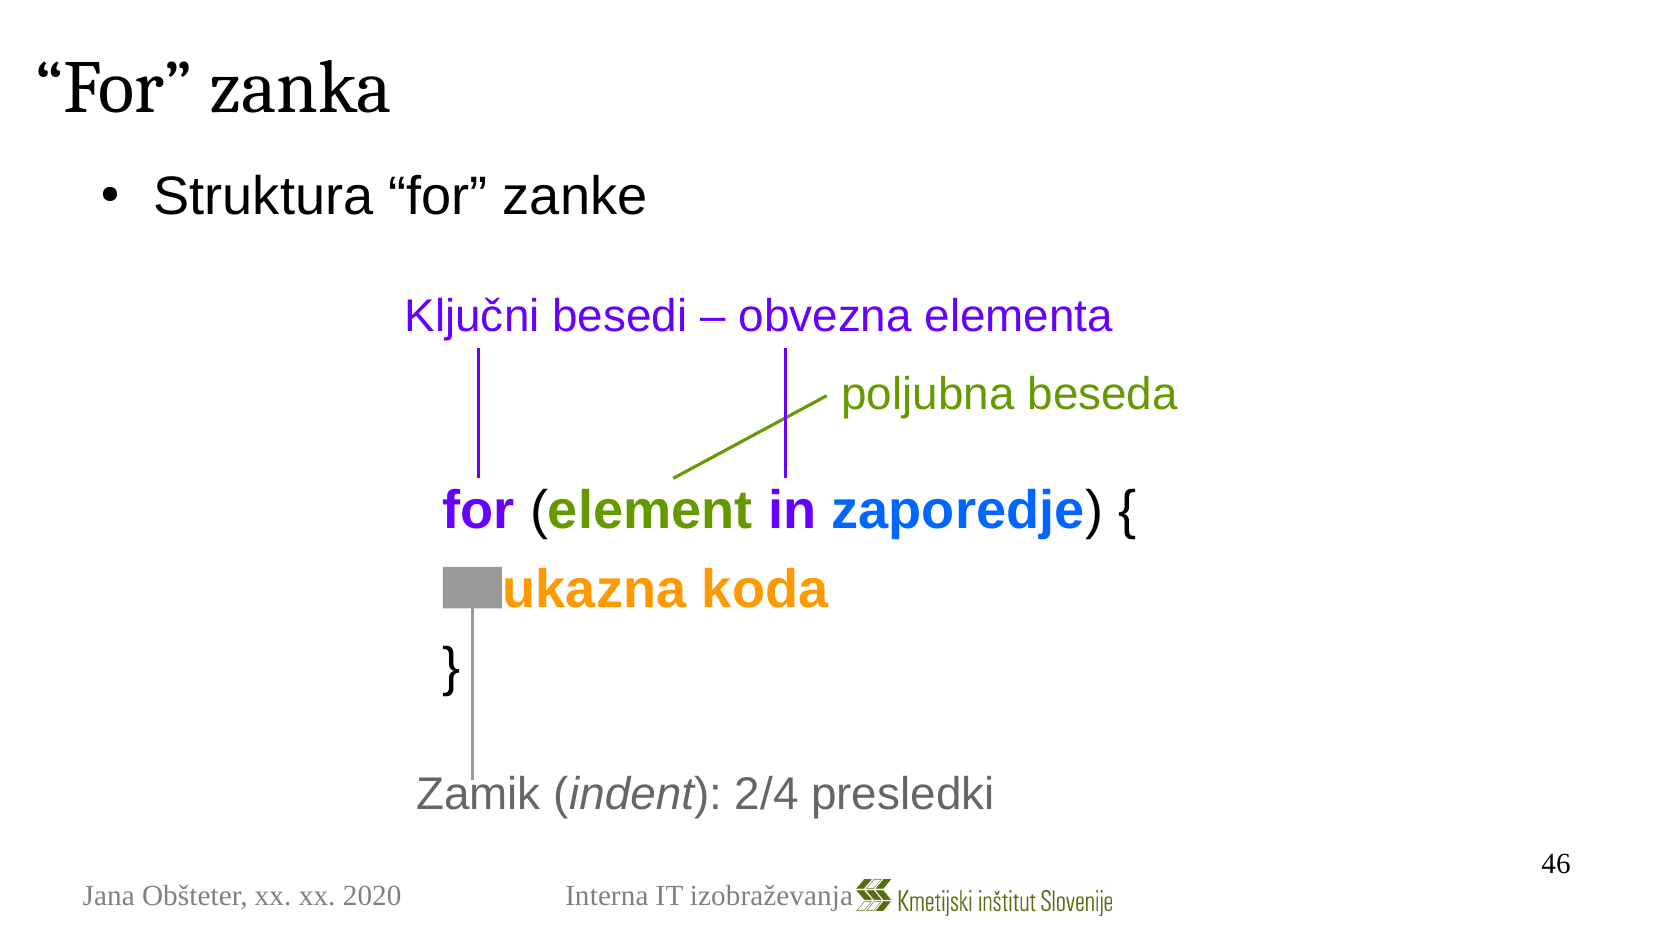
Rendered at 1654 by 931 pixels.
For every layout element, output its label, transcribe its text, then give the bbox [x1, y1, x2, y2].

text_box Ključni besedi – obvezna elementa [389, 282, 1193, 349]
text_box poljubna beseda [826, 360, 1229, 478]
picture [856, 879, 1112, 916]
list Struktura “for” zanke for (element in zaporedje) { ukazna koda } [82, 165, 1642, 827]
text_box Zamik (indent): 2/4 presledki [401, 760, 1205, 827]
title “For” zanka [35, 21, 1524, 154]
text_box [442, 566, 502, 609]
